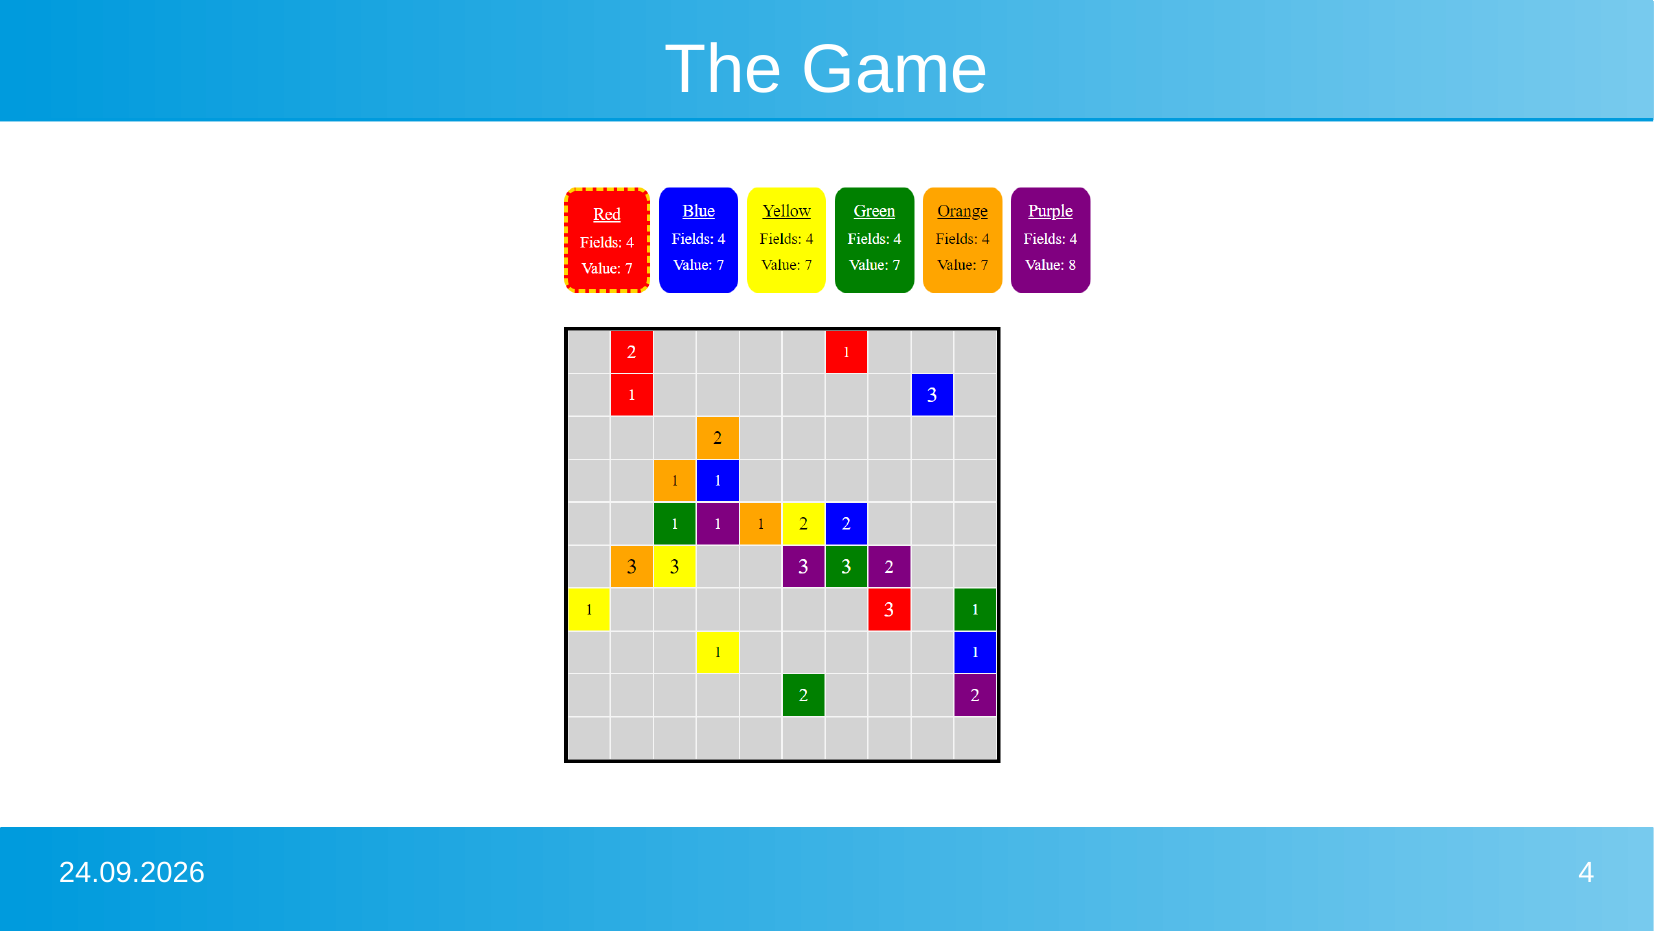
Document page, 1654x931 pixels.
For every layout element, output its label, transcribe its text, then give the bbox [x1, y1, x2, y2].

picture [553, 177, 1101, 768]
title The Game [59, 29, 1595, 108]
